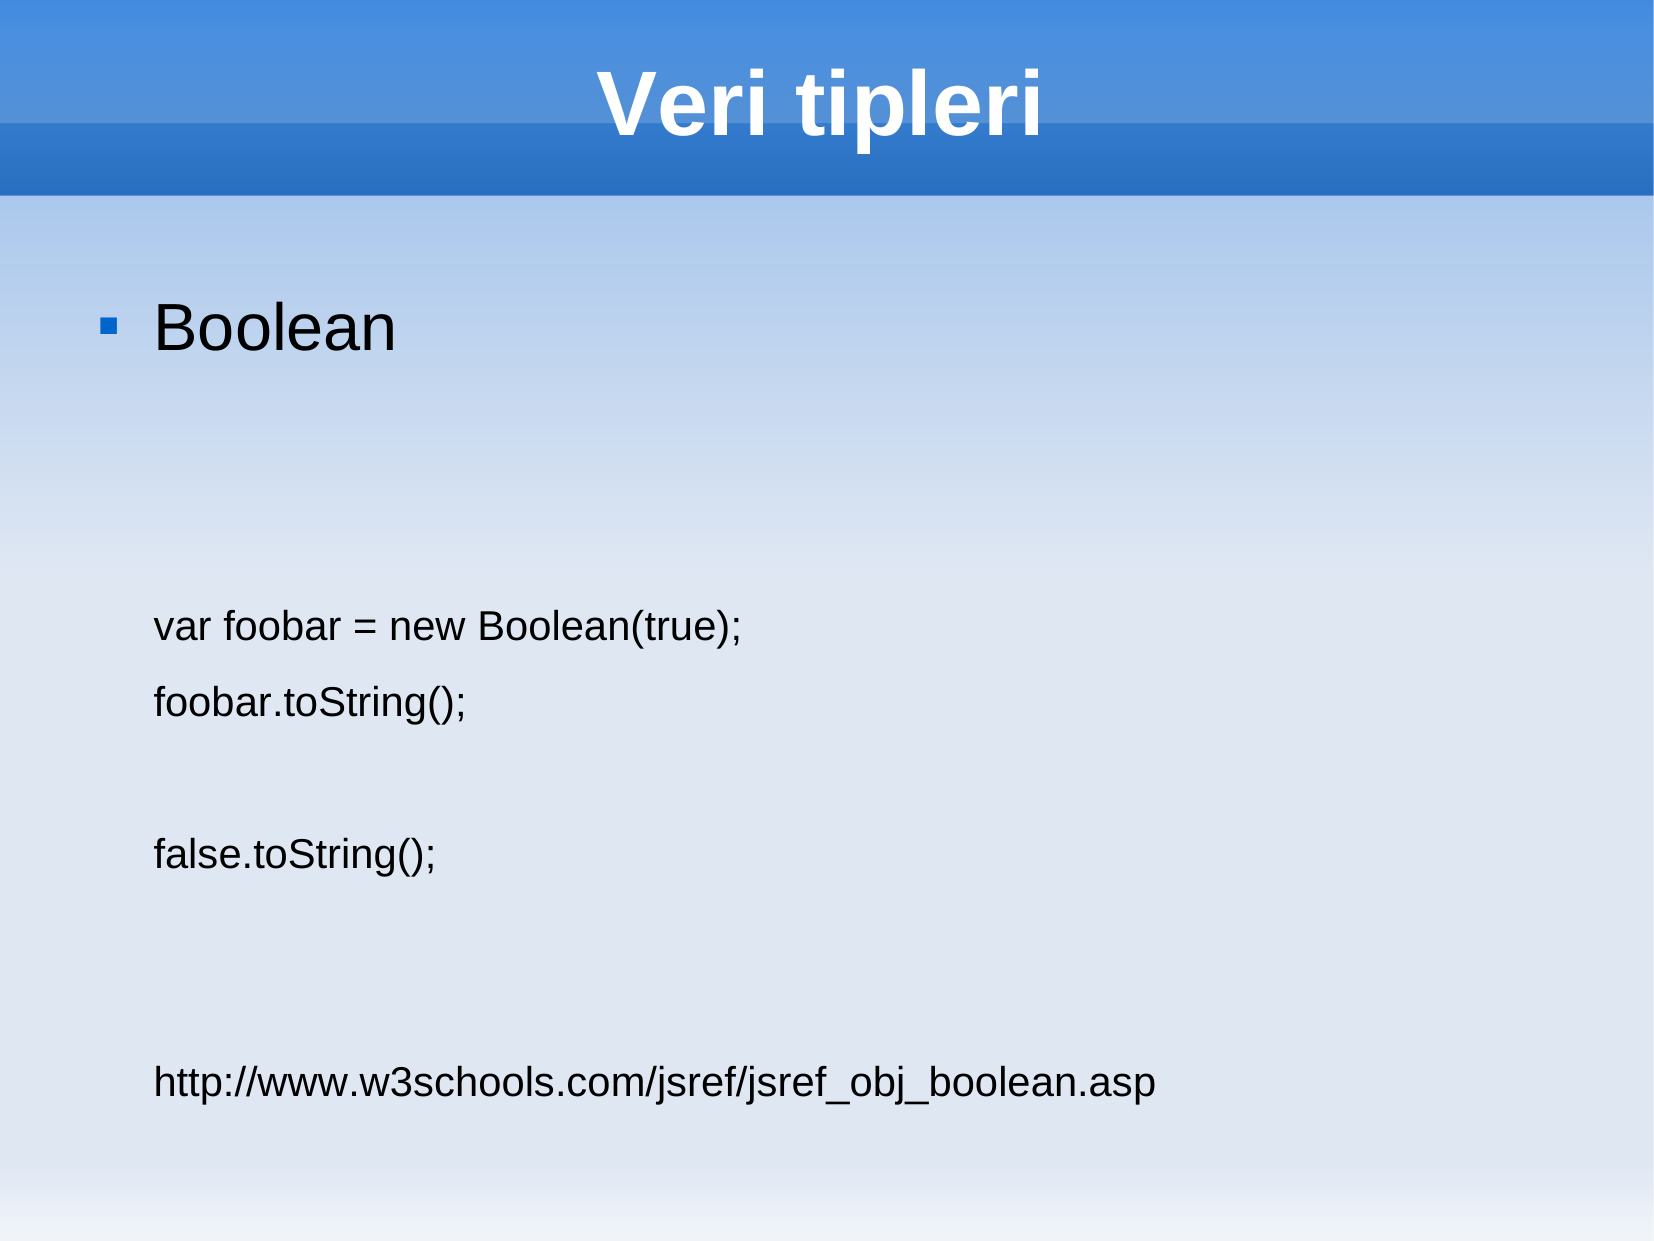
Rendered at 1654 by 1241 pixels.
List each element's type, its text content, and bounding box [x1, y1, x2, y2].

title Veri tipleri [76, 7, 1565, 200]
list Boolean var foobar = new Boolean(true); foobar.toString(); false.toString(); http://www.w3schools.com/jsref/jsref_obj_boolean.asp [82, 290, 1571, 1106]
picture [0, 0, 1654, 1241]
